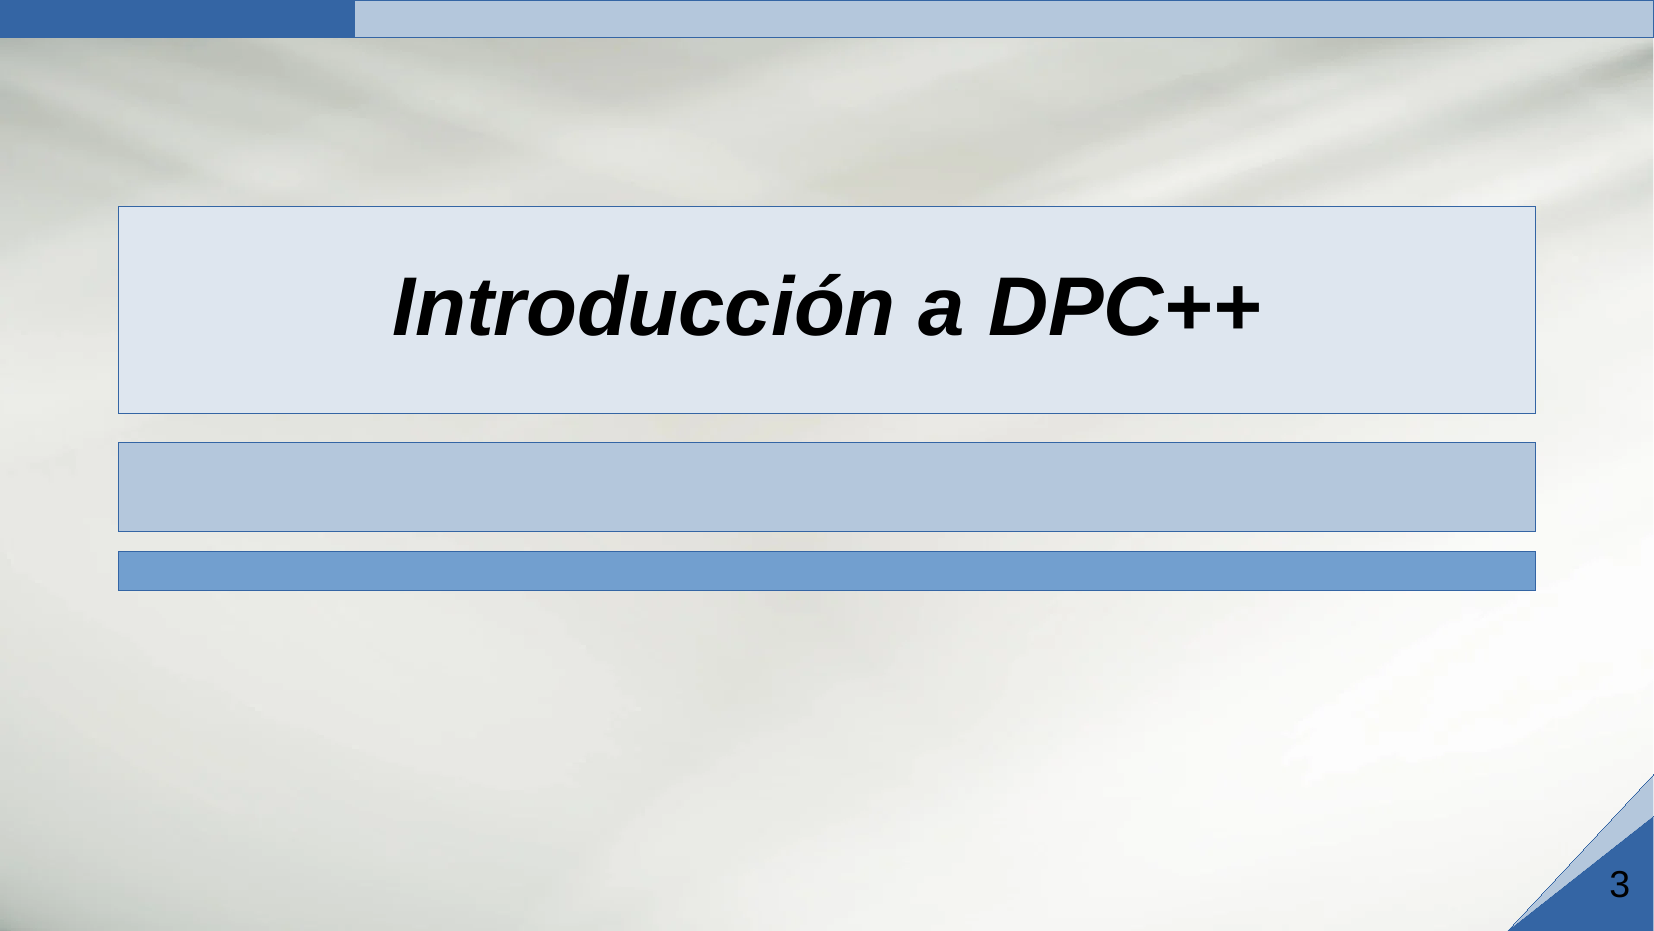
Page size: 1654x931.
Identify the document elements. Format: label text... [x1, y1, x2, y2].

picture [0, 38, 1654, 931]
text_box [118, 551, 1536, 591]
text_box [1507, 773, 1654, 931]
text_box [118, 206, 1536, 414]
text_box [0, 0, 1654, 38]
title Introducción a DPC++ [339, 228, 1314, 384]
text_box [118, 442, 1536, 532]
text_box <número> [1594, 856, 1654, 927]
